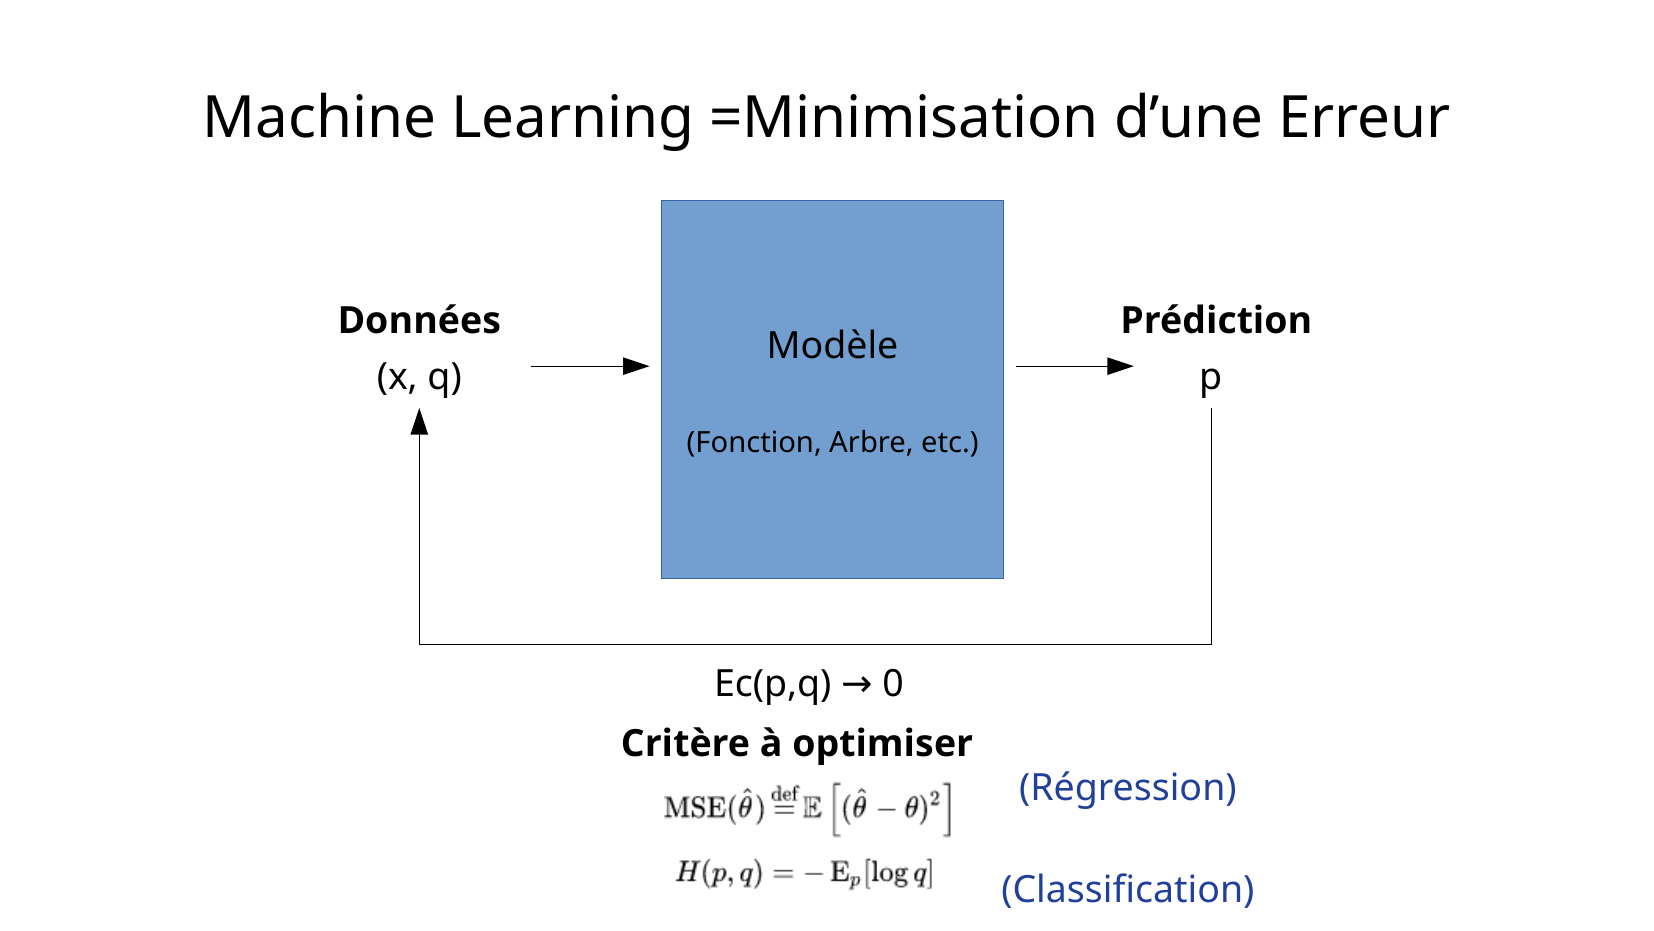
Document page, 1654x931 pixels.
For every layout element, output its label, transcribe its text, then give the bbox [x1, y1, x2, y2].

text_box (x, q) [354, 390, 485, 402]
text_box p [1145, 390, 1276, 402]
text_box Données [248, 285, 591, 390]
text_box Modèle (Fonction, Arbre, etc.) [661, 200, 1004, 579]
title Machine Learning =Minimisation d’une Erreur [82, 37, 1571, 193]
text_box (Régression) (Classification) [956, 753, 1300, 902]
text_box Prédiction [1045, 285, 1388, 390]
text_box Ec(p,q) → 0 [637, 649, 981, 708]
text_box Critère à optimiser [578, 708, 1016, 818]
picture [664, 779, 956, 841]
picture [675, 856, 935, 894]
